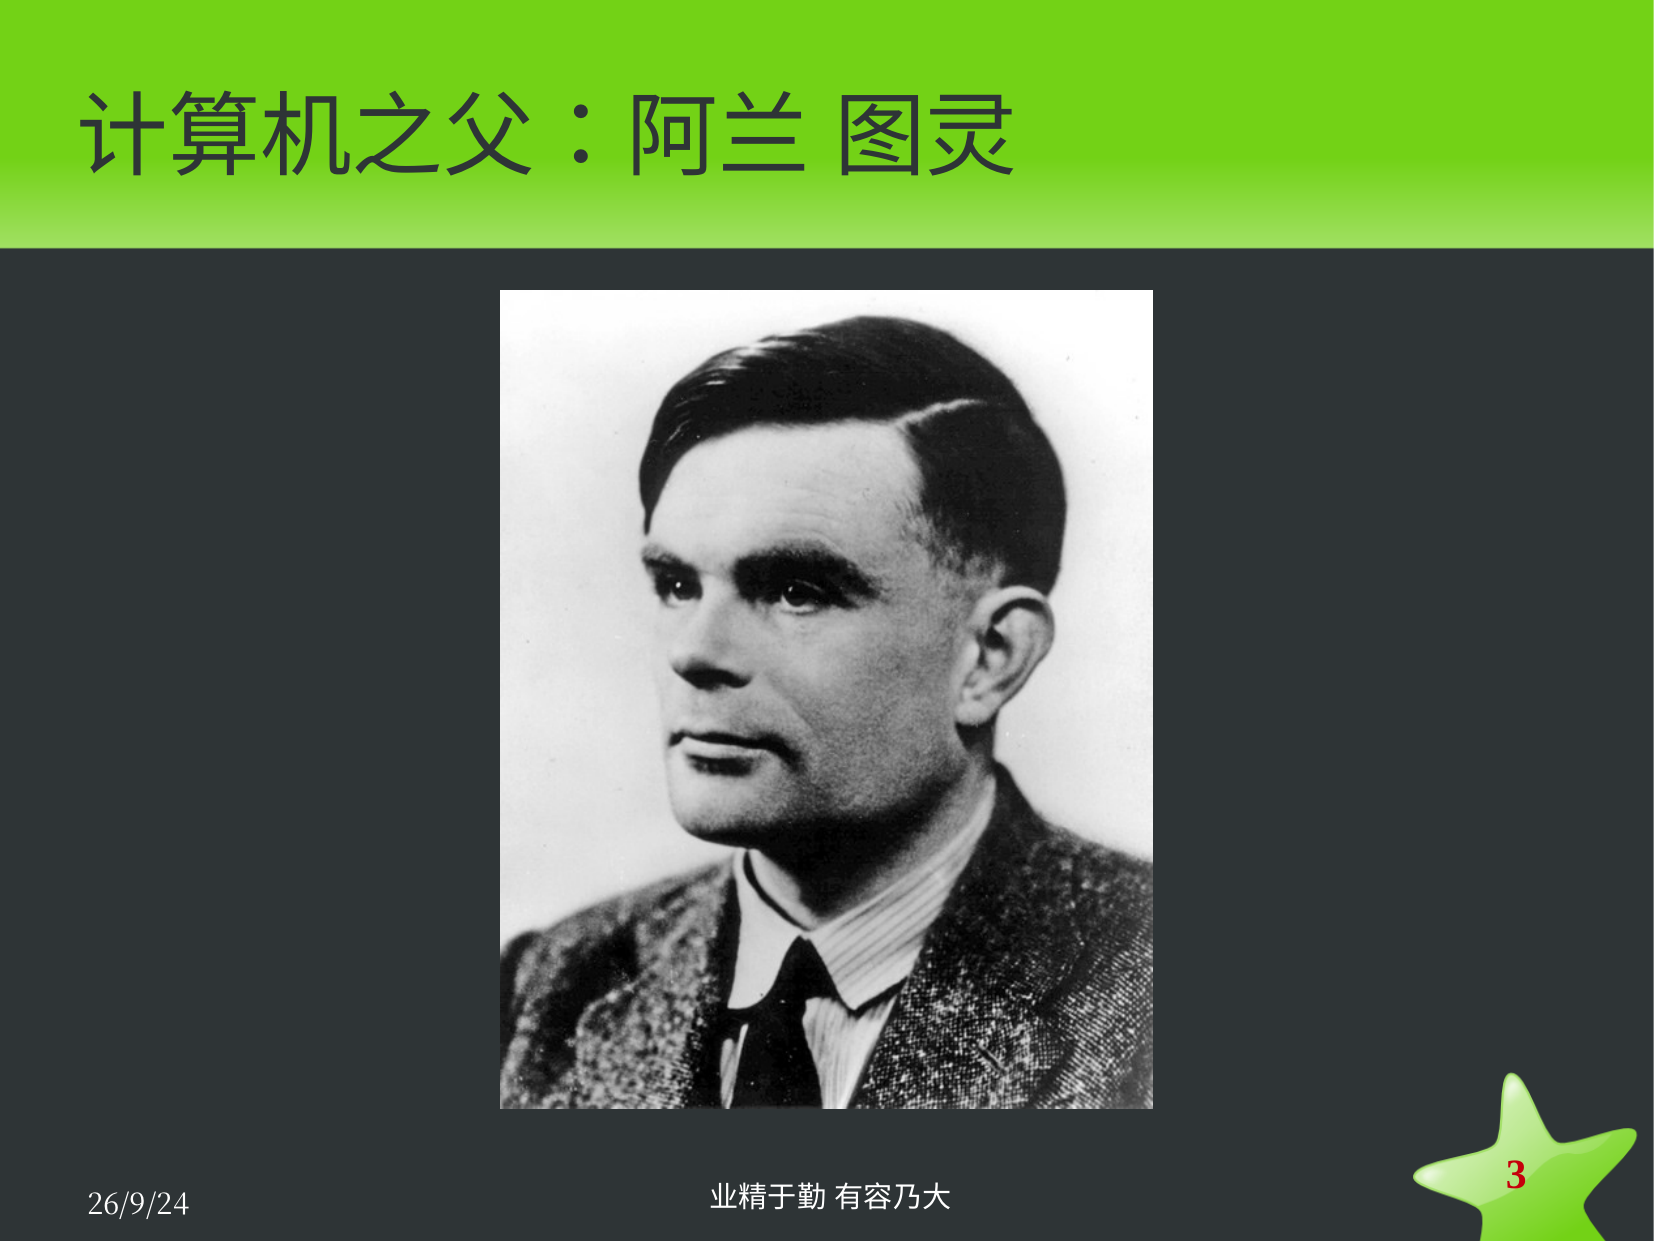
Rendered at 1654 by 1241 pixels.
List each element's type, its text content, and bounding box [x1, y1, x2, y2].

picture [0, 0, 1654, 1241]
title 计算机之父：阿兰 图灵 [76, 29, 1565, 237]
